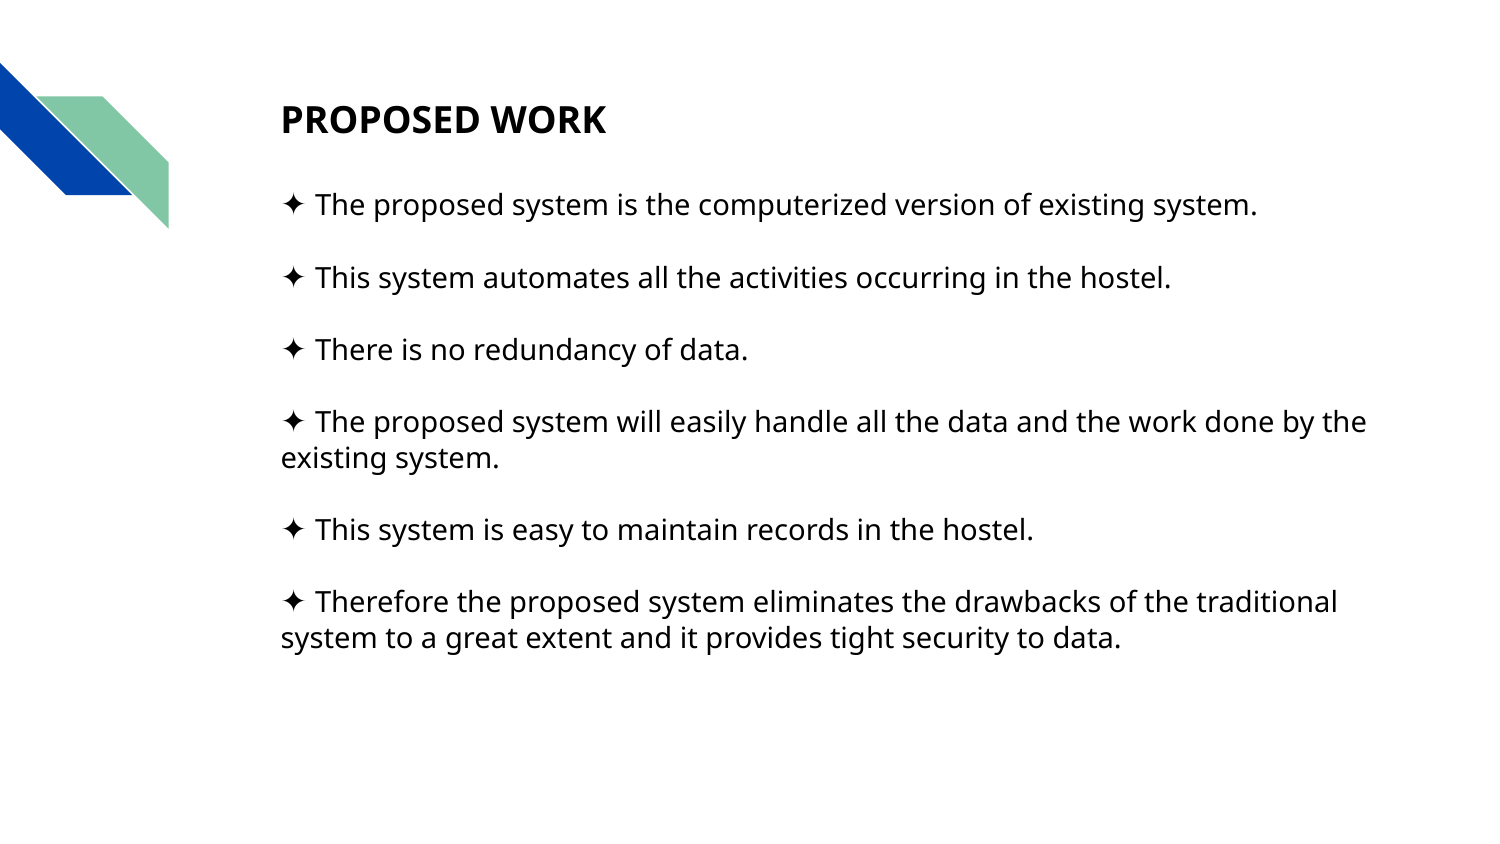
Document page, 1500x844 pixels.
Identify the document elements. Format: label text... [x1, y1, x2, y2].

text_box PROPOSED WORK [265, 88, 679, 151]
text_box ✦ The proposed system is the computerized version of existing system. ✦ This system automates all the activities occurring in the hostel. ✦ There is no redundancy of data. ✦ The proposed system will easily handle all the data and the work done by the existing system. ✦ This system is easy to maintain records in the hostel. ✦ Therefore the proposed system eliminates the drawbacks of the traditional system to a great extent and it provides tight security to data. [265, 177, 1447, 679]
